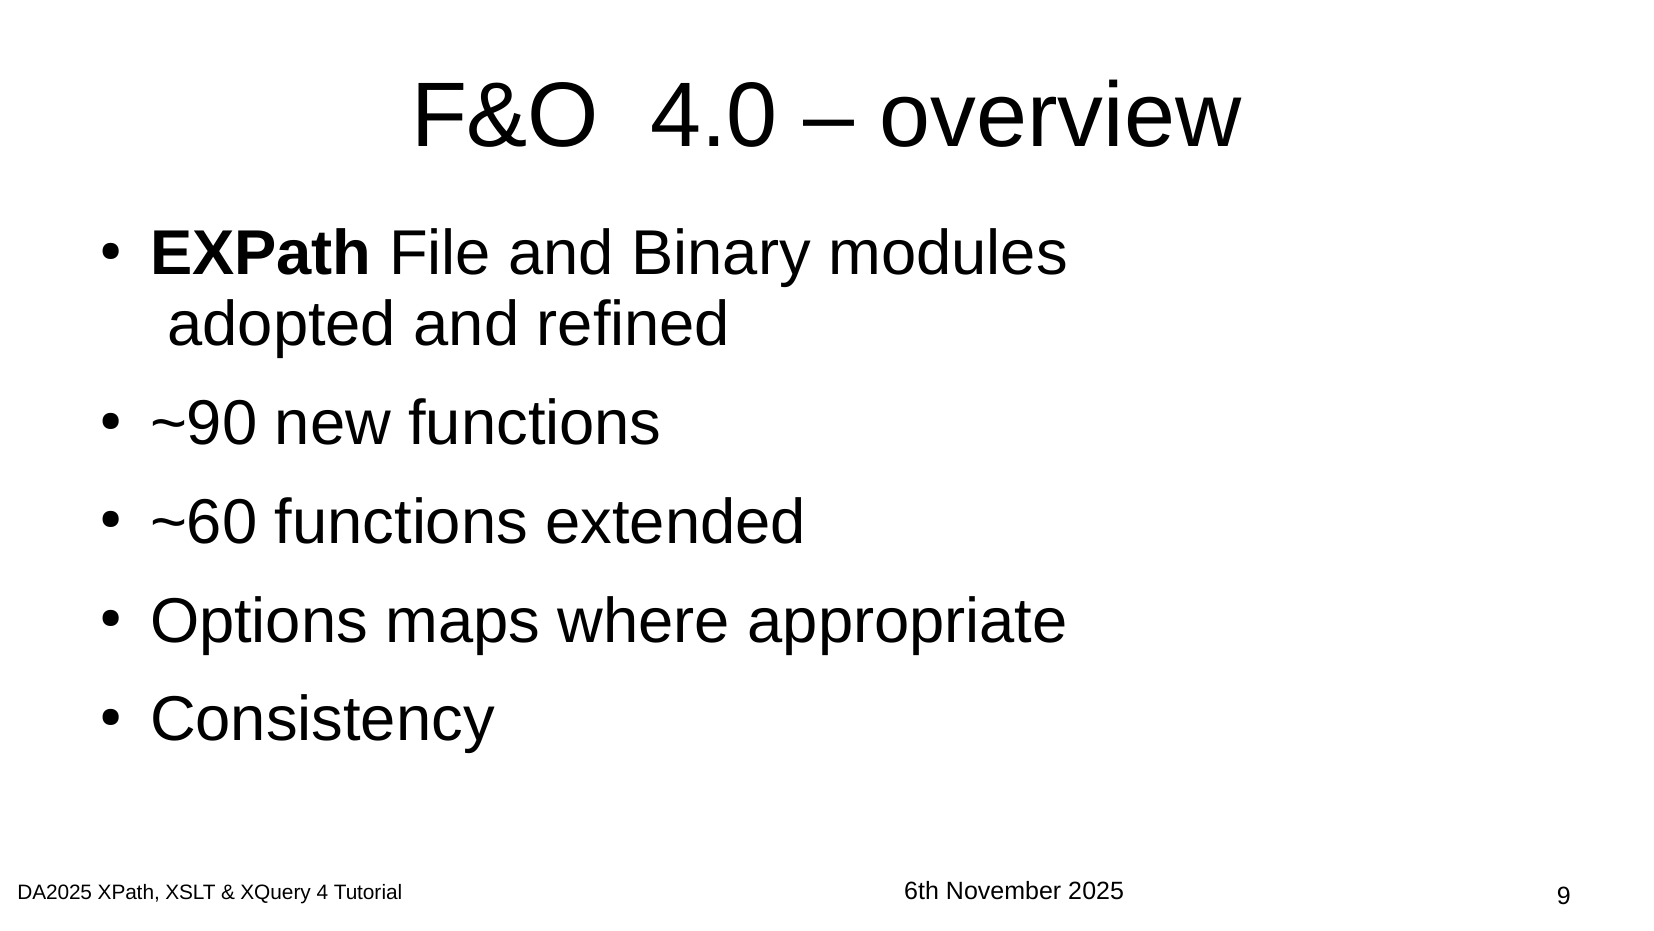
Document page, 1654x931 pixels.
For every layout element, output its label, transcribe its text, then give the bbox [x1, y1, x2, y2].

title F&O 4.0 – overview [82, 37, 1571, 193]
list EXPath File and Binary modules adopted and refined ~90 new functions ~60 functions extended Options maps where appropriate Consistency [82, 217, 1571, 758]
